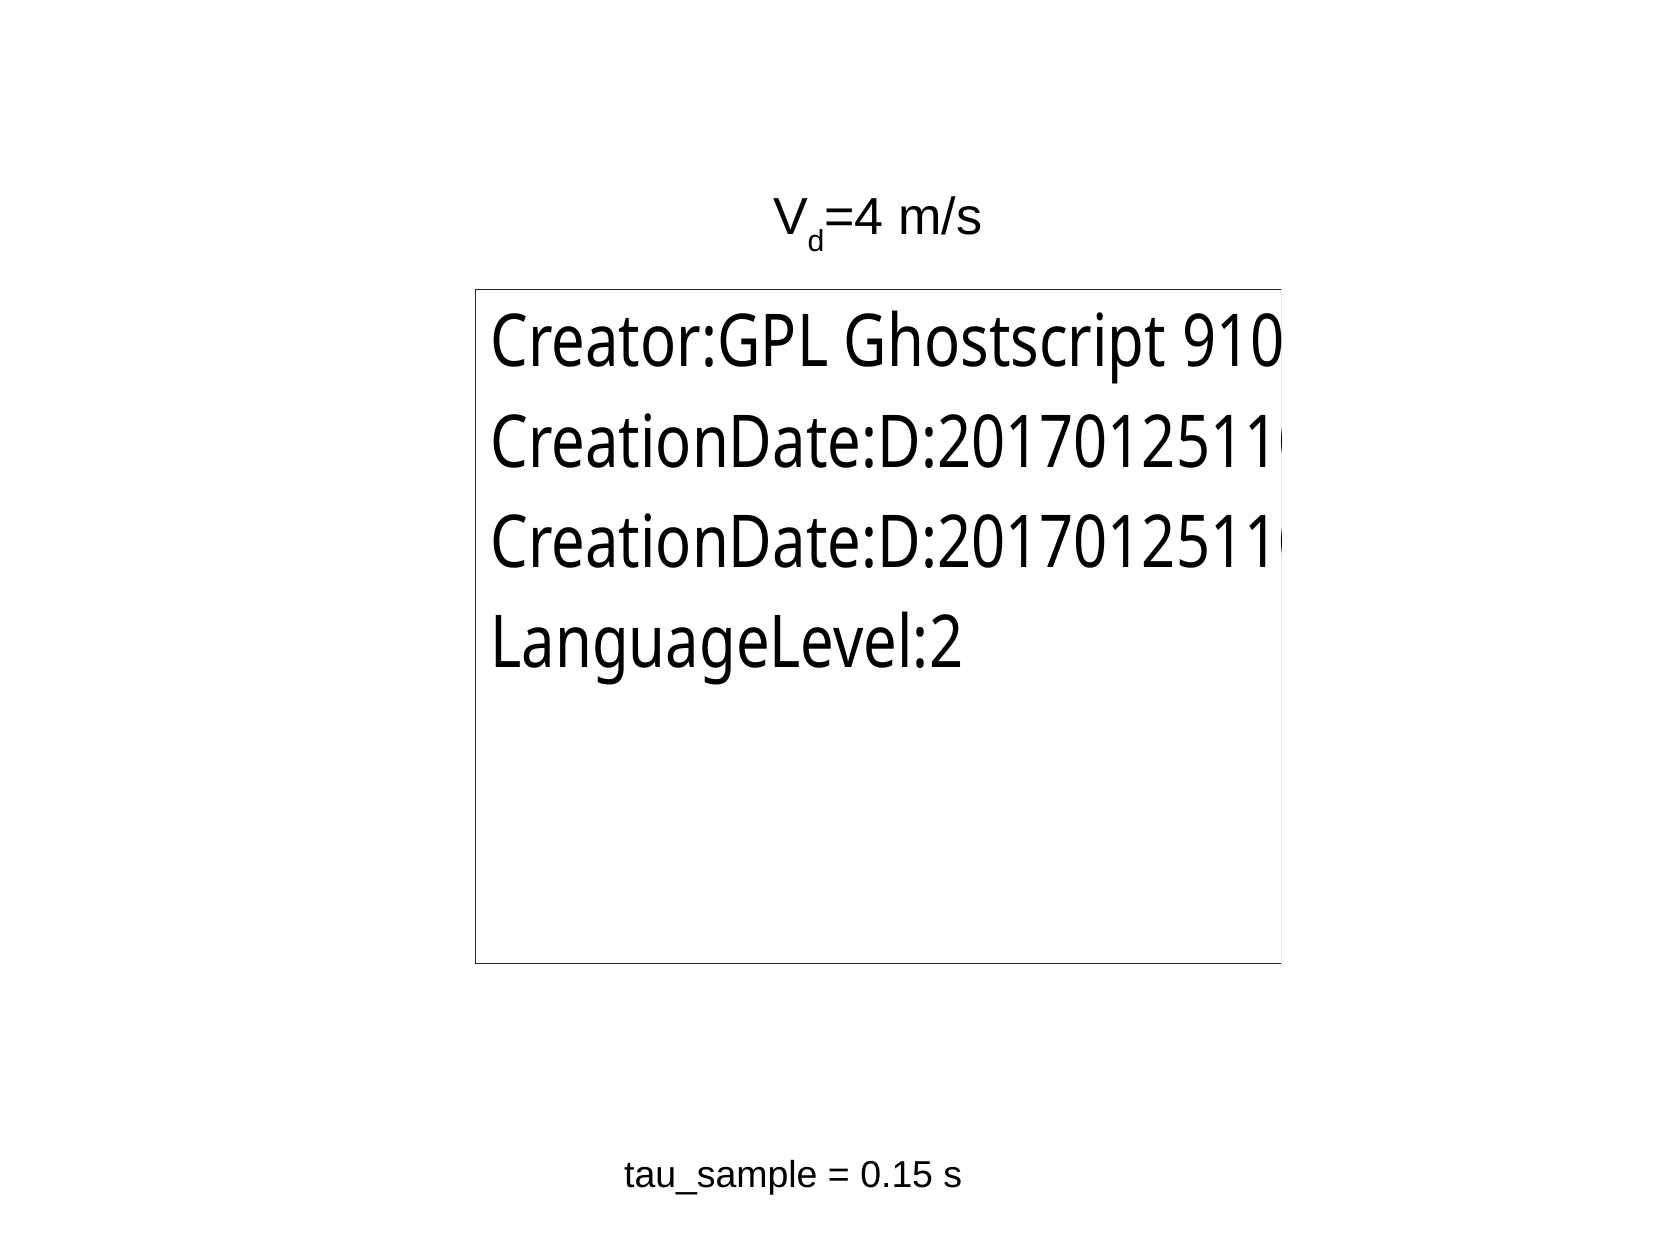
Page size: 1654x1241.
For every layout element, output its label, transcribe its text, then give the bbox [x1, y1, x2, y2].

text_box Vd=4 m/s [758, 180, 1006, 266]
text_box tau_sample = 0.15 s [609, 1146, 1015, 1204]
picture [471, 285, 1282, 964]
